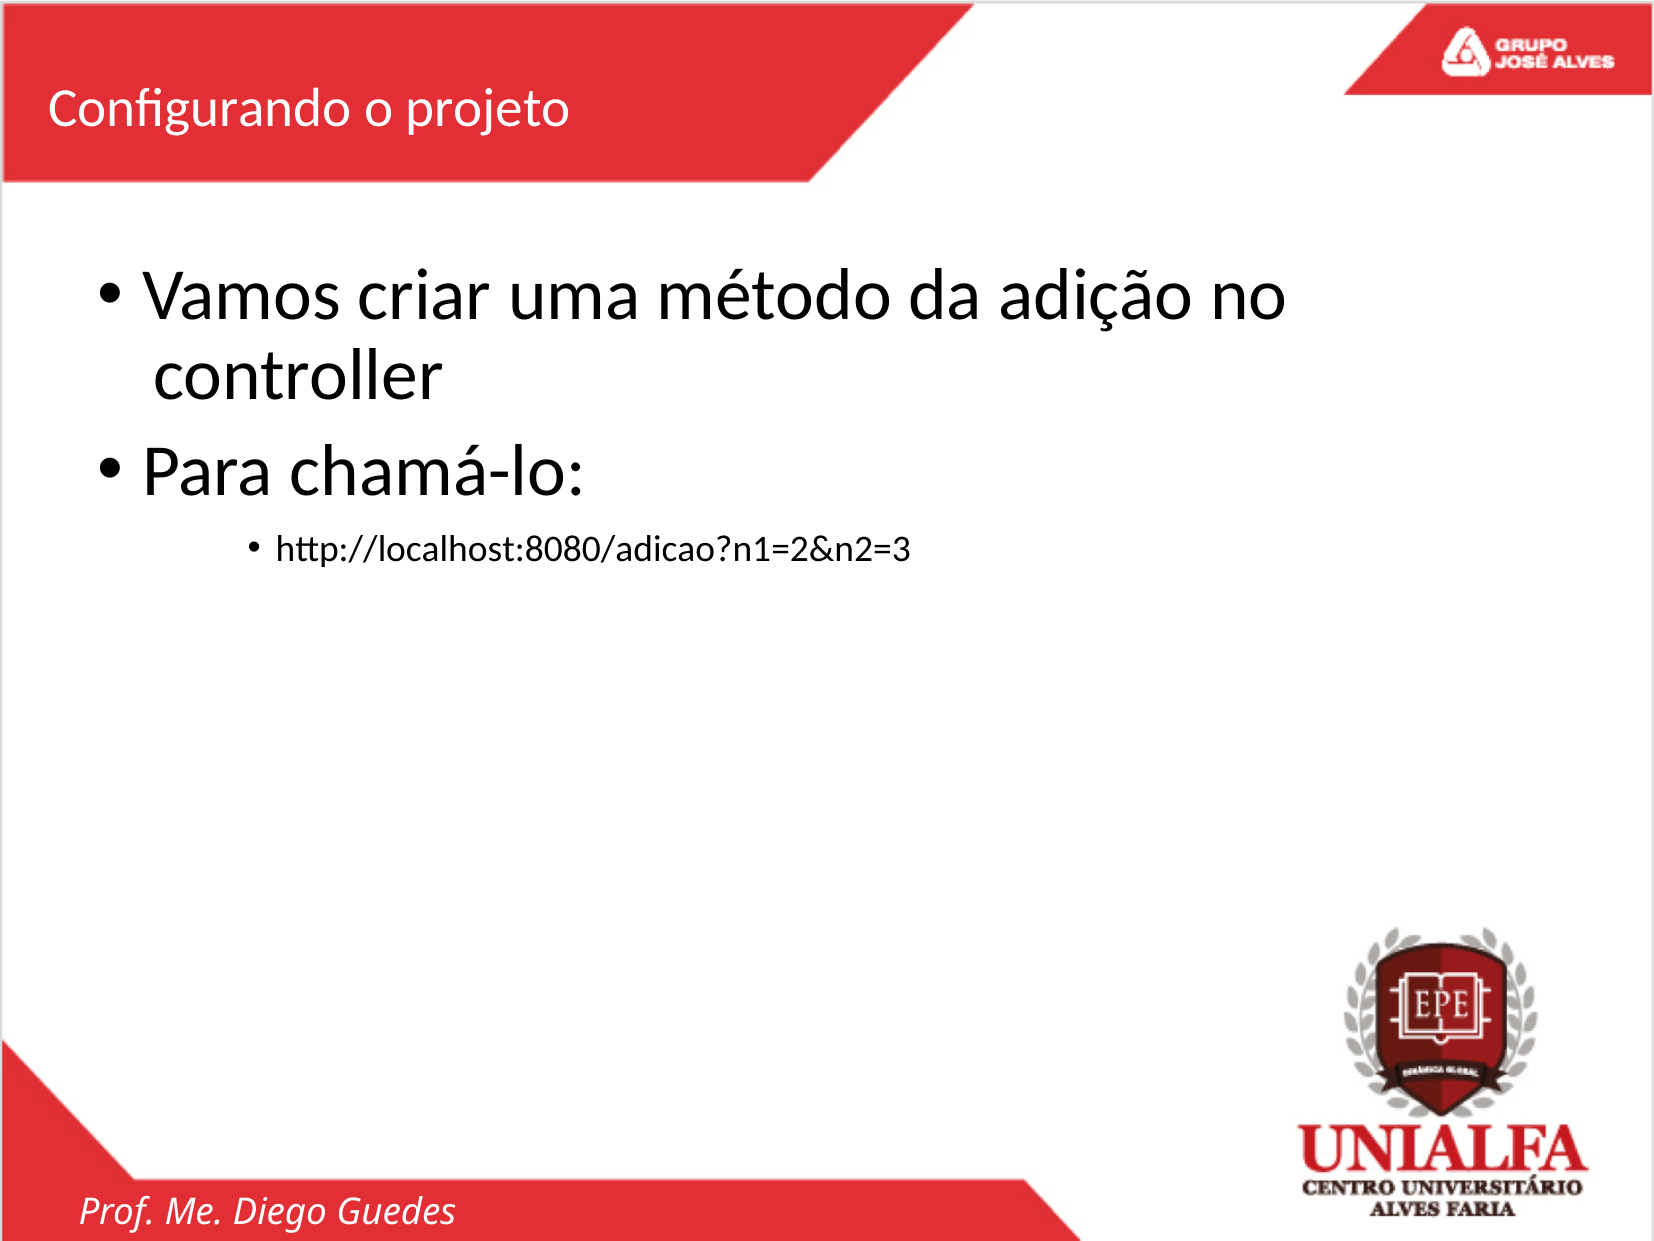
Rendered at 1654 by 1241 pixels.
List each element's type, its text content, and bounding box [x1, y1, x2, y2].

text_box Prof. Me. Diego Guedes [62, 1179, 784, 1241]
picture [0, 0, 1654, 1241]
text_box Configurando o projeto [32, 62, 1063, 147]
text_box Vamos criar uma método da adição no controller Para chamá-lo: http://localhost:8080/adicao?n1=2&n2=3 [82, 248, 1571, 1029]
text_box [936, 63, 1405, 147]
